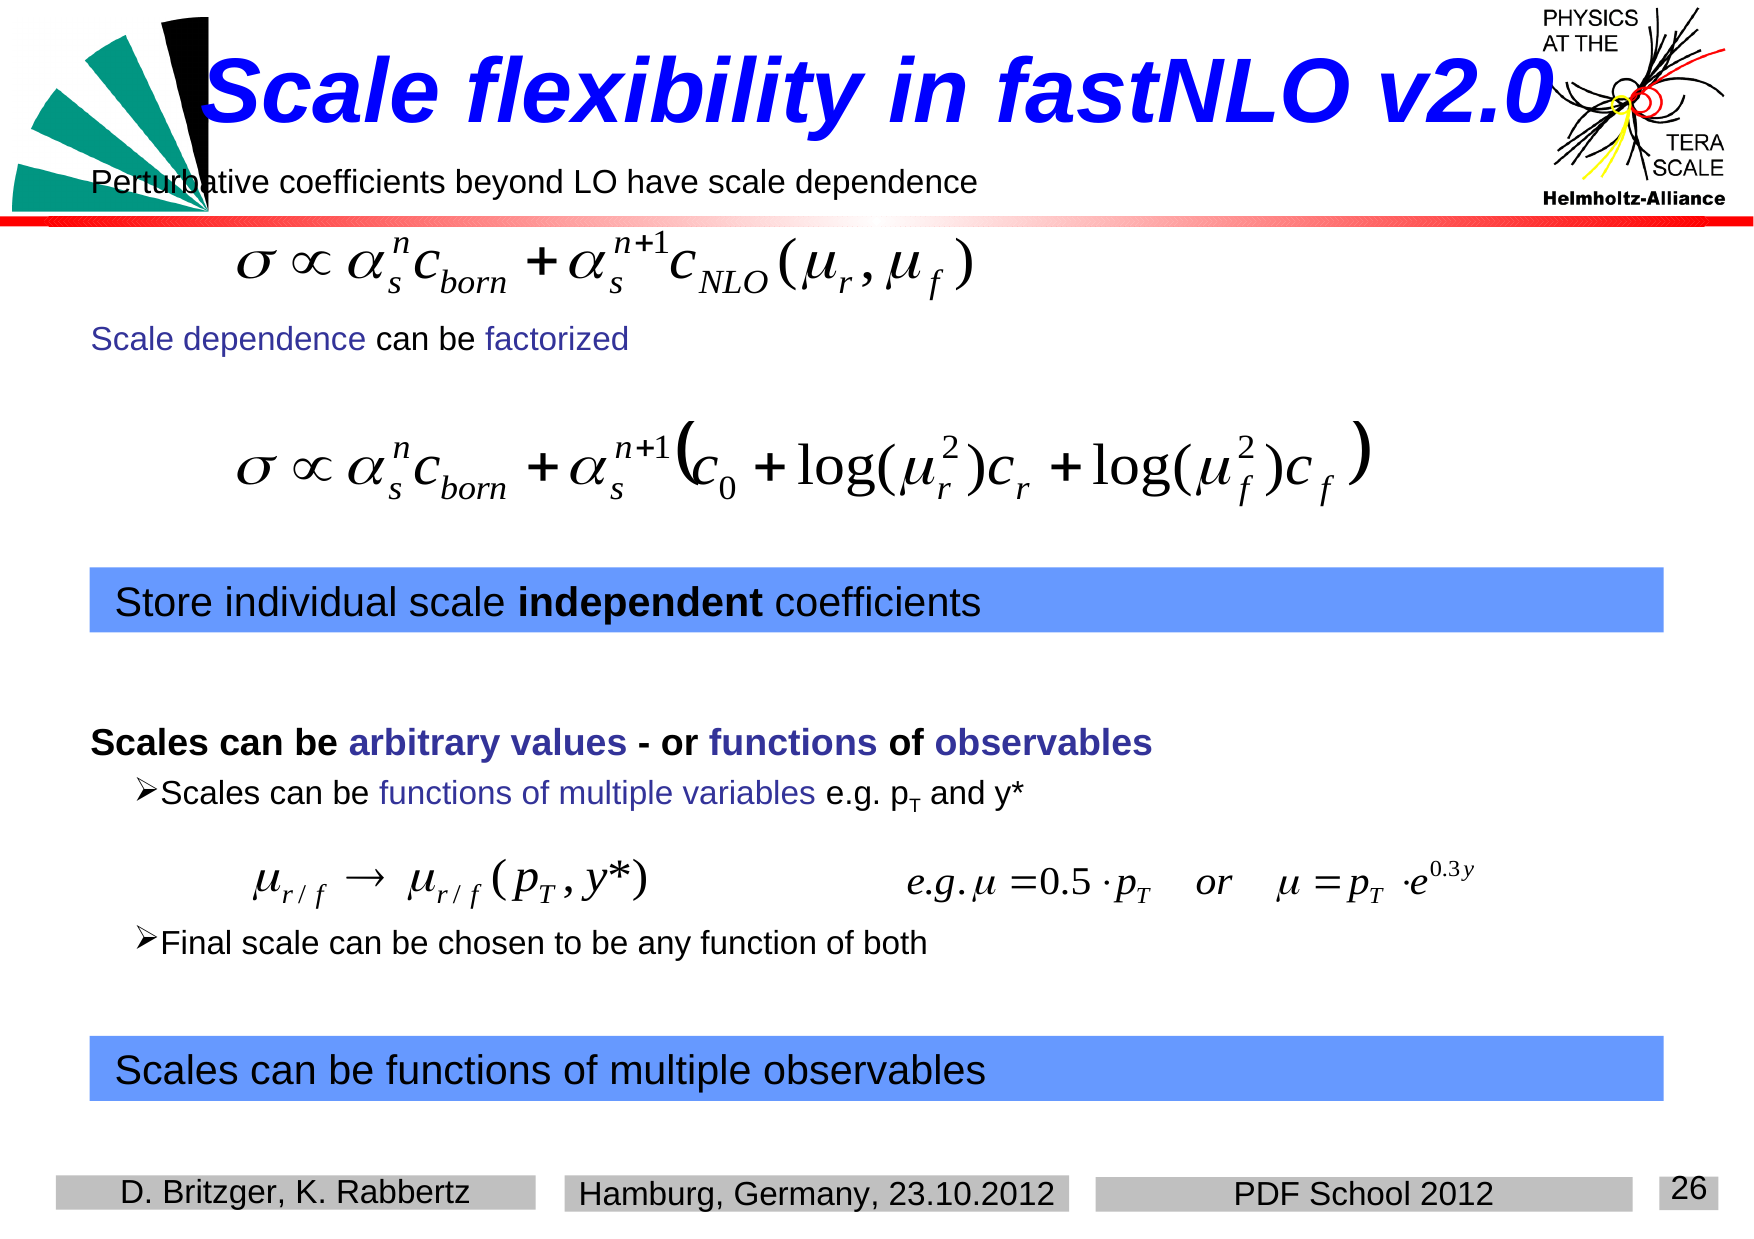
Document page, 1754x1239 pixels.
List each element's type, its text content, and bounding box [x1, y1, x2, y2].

chart [243, 845, 658, 919]
picture [1609, 0, 1742, 216]
text_box Store individual scale independent coefficients [89, 567, 1664, 633]
chart [227, 421, 1370, 519]
text_box Scales can be functions of multiple observables [89, 1035, 1664, 1101]
picture [12, 17, 89, 214]
title Scale flexibility in fastNLO v2.0 [89, 0, 1609, 152]
text_box Scales can be arbitrary values - or functions of observables Scales can be functions of multiple variables e.g. pT and y* Final scale can be chosen to be any function of both [75, 710, 1654, 1101]
chart [227, 216, 988, 313]
list Perturbative coefficients beyond LO have scale dependence Scale dependence can be factorized [75, 152, 1654, 582]
chart [901, 851, 1543, 911]
